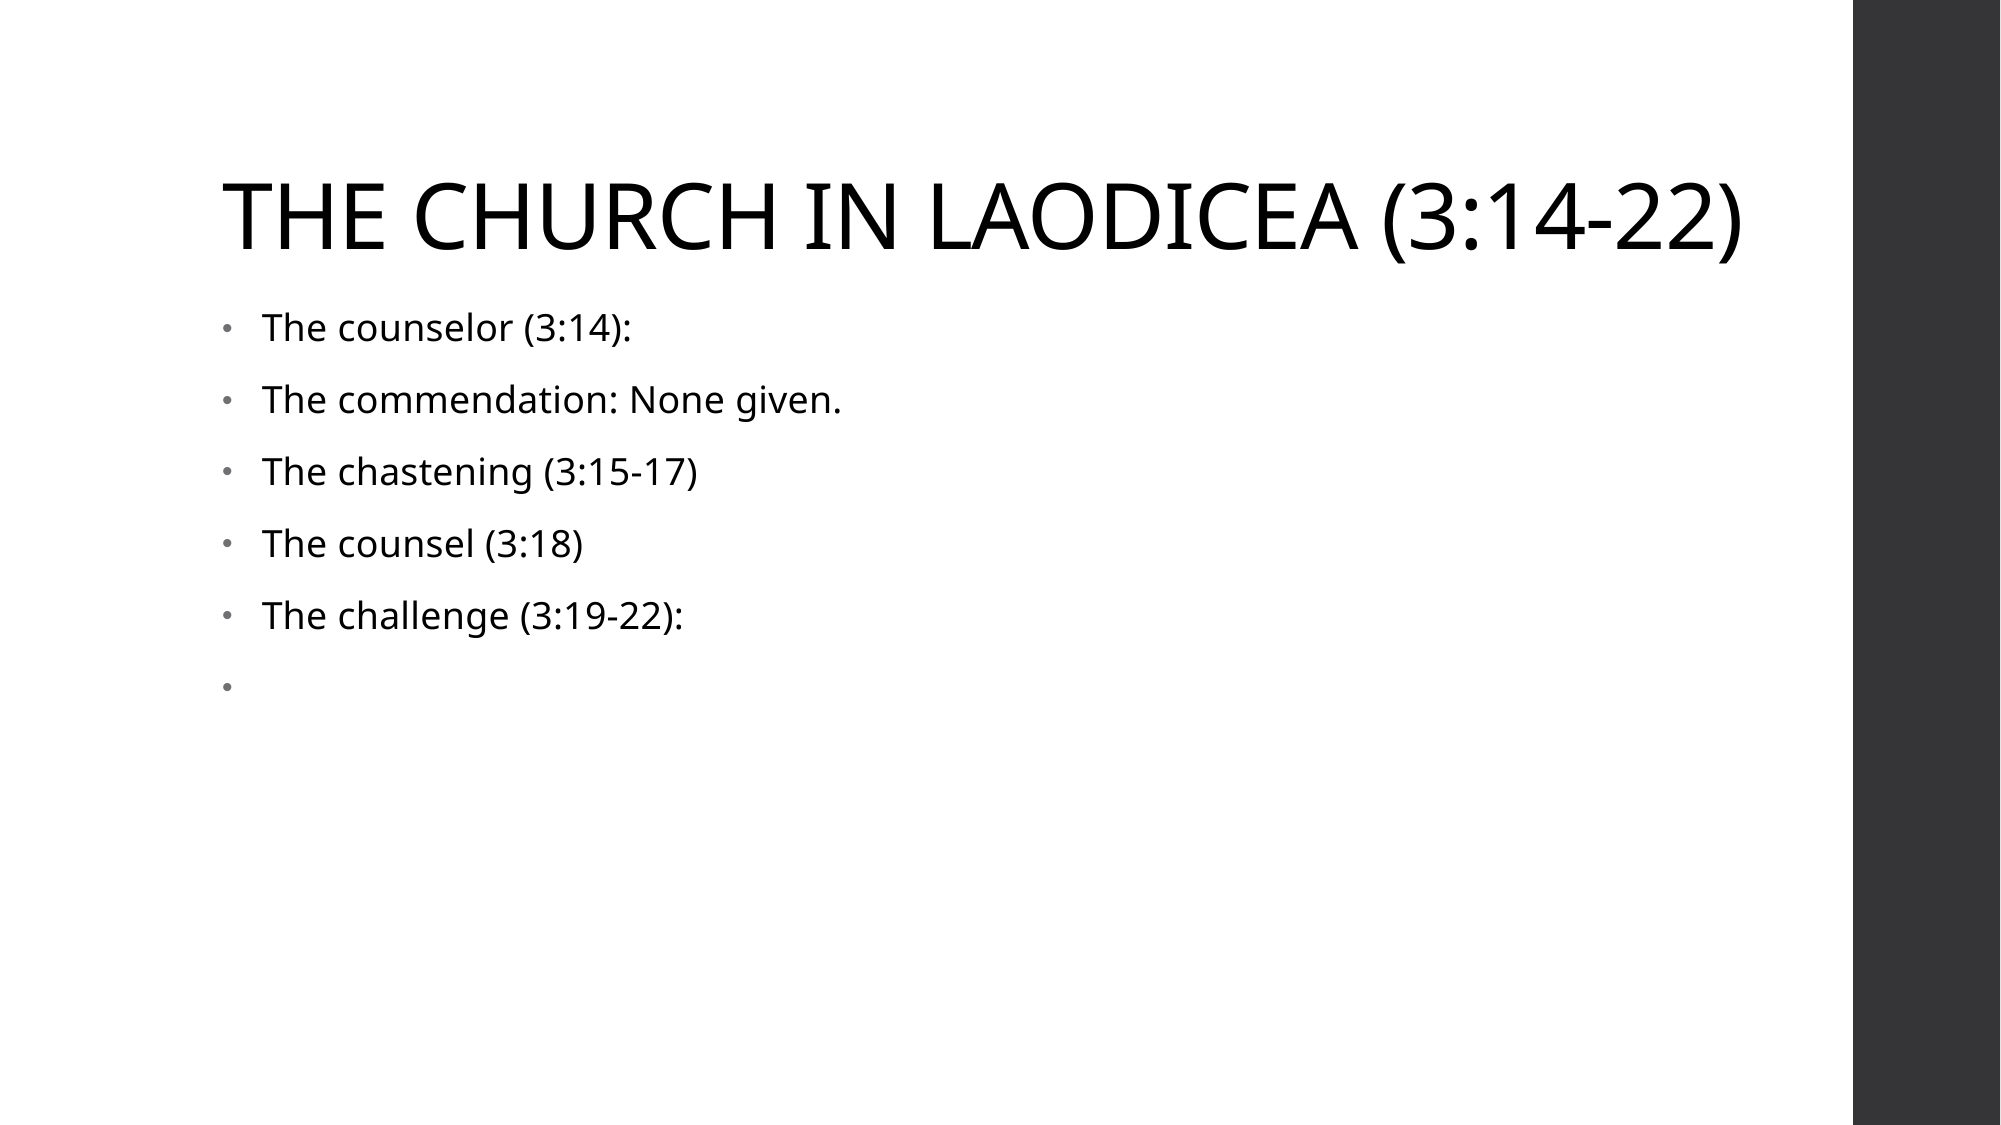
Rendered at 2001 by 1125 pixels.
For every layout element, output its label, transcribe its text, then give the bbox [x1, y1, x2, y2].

title THE CHURCH IN LAODICEA (3:14-22) [206, 60, 1797, 278]
list The counselor (3:14): The commendation: None given. The chastening (3:15-17) The counsel (3:18) The challenge (3:19-22): [206, 299, 1617, 1014]
